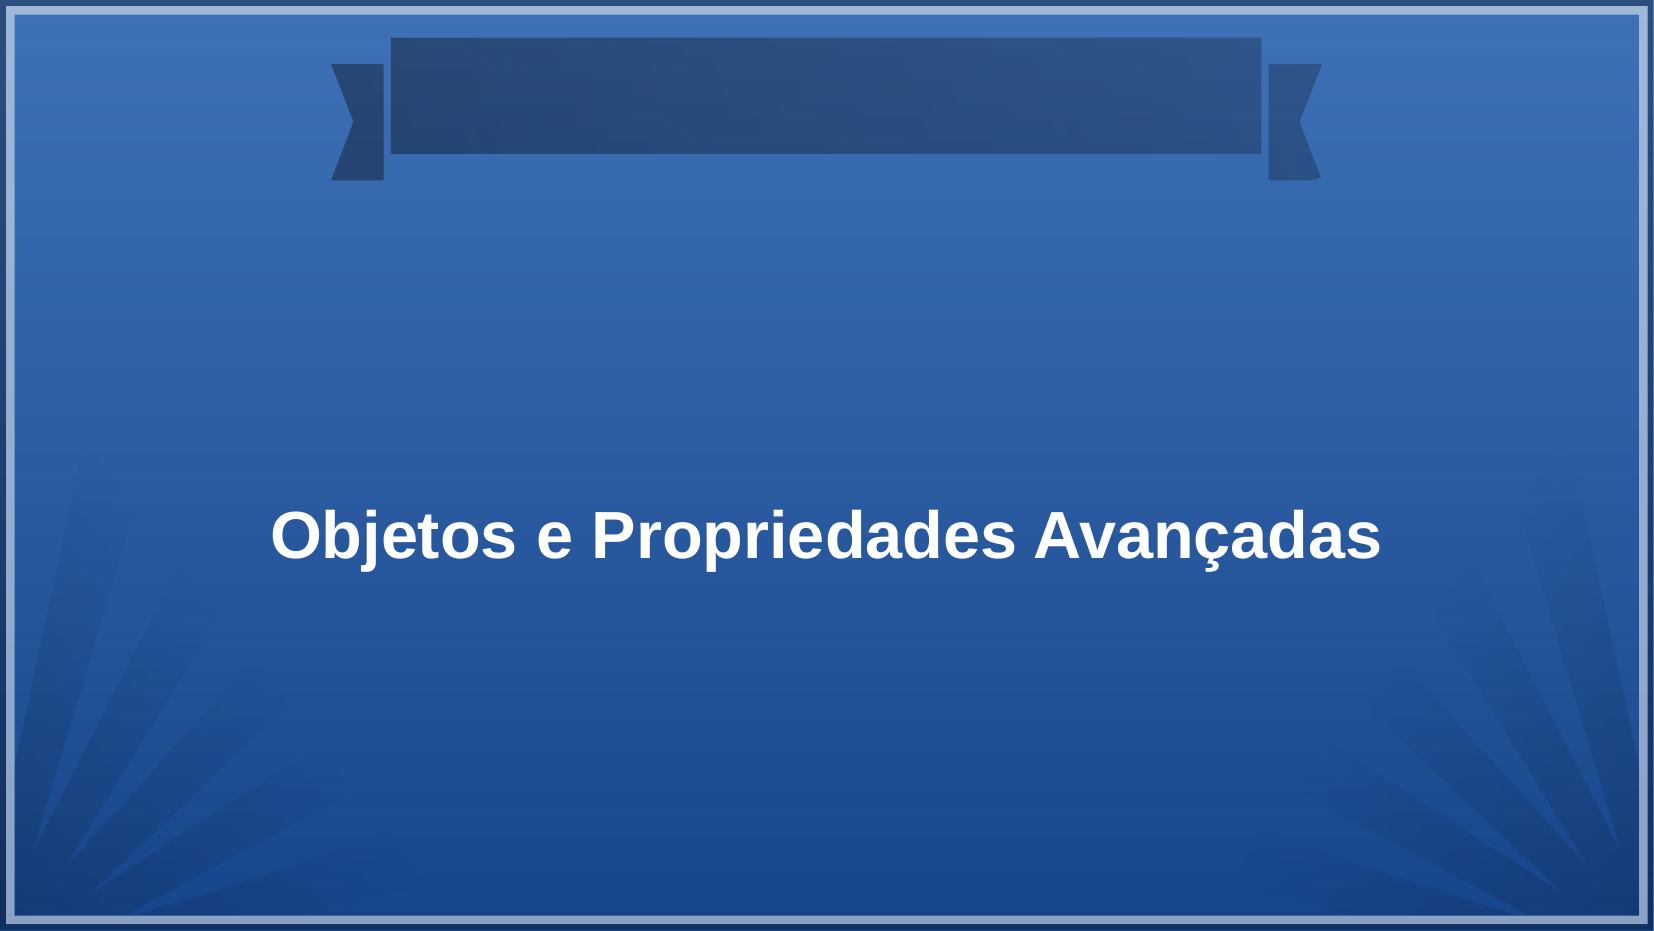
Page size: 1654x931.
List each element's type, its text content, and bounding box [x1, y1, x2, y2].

subtitle Objetos e Propriedades Avançadas [82, 224, 1571, 848]
